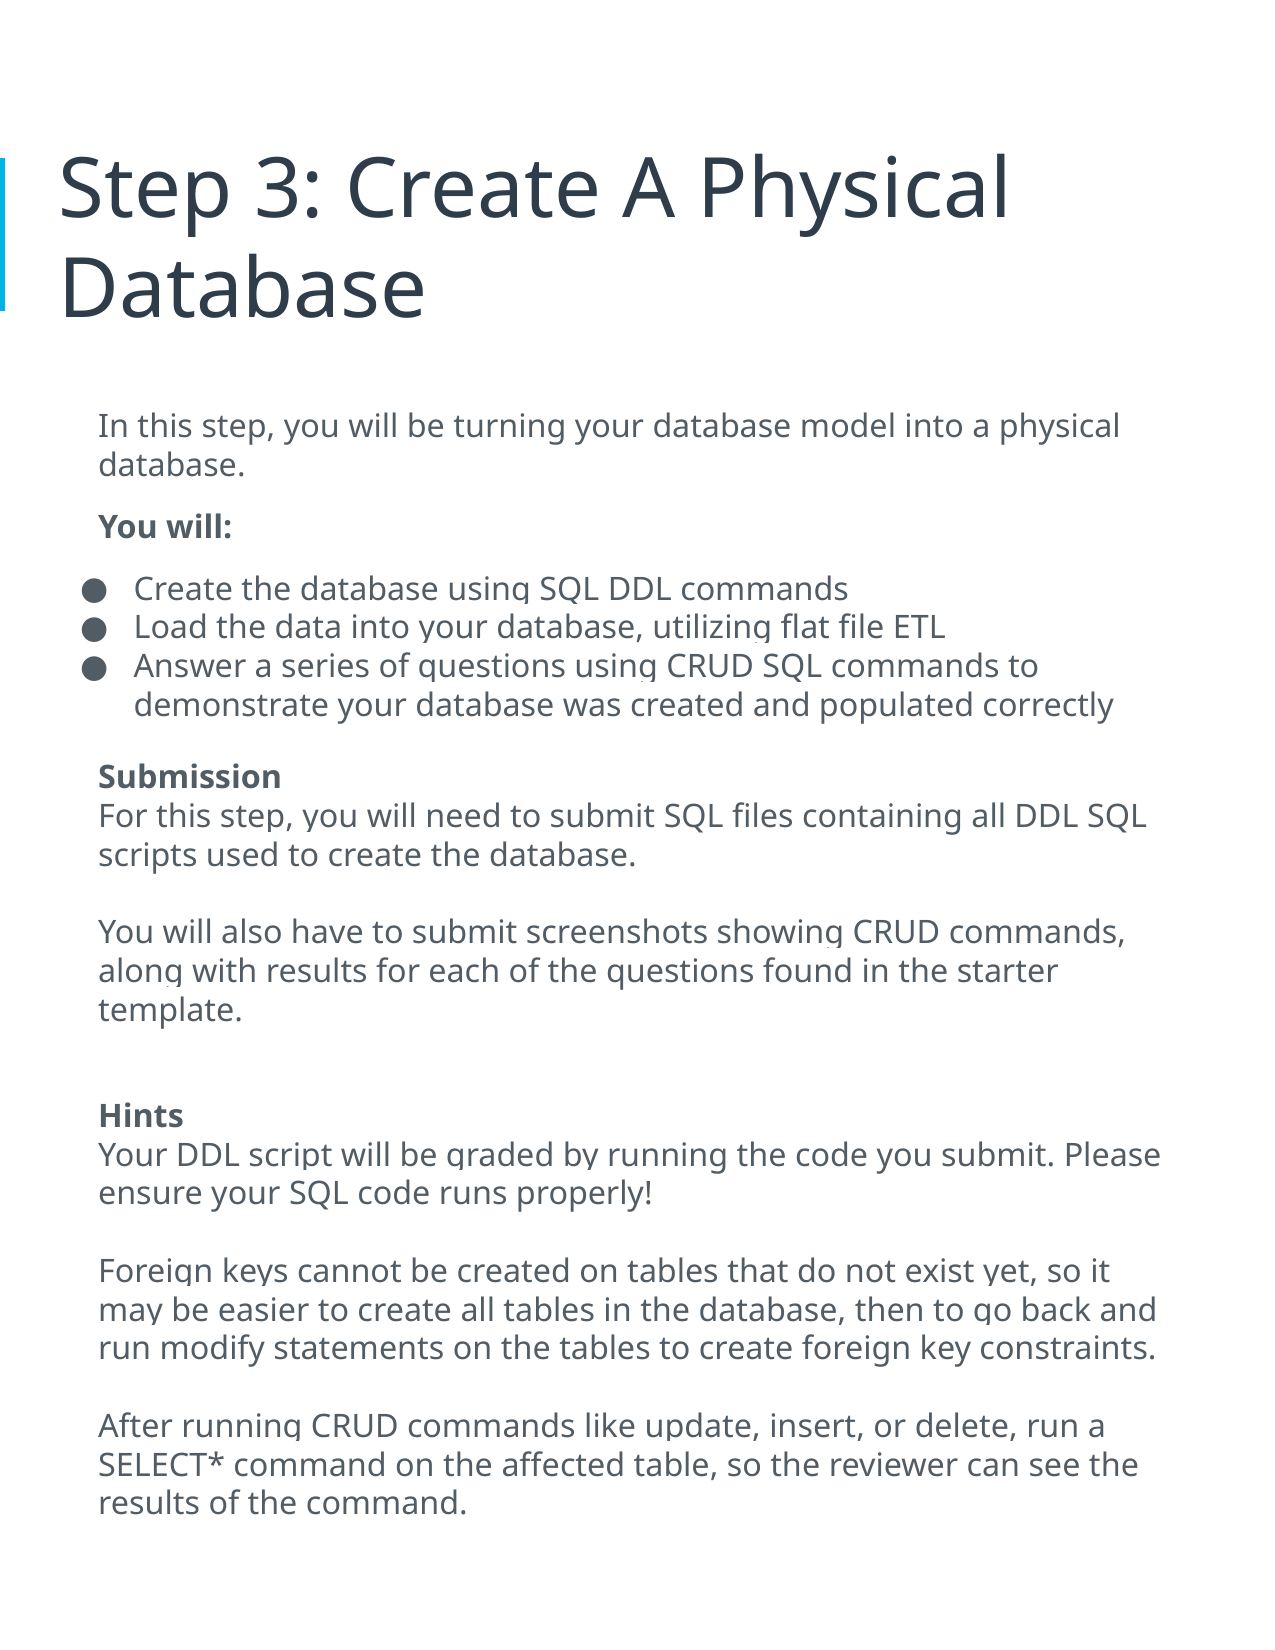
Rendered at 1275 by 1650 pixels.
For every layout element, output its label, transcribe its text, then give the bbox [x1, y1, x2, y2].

title Step 3: Create A Physical Database [43, 142, 1232, 327]
list In this step, you will be turning your database model into a physical database. You will: Create the database using SQL DDL commands Load the data into your database, utilizing flat file ETL Answer a series of questions using CRUD SQL commands to demonstrate your database was created and populated correctly Submission For this step, you will need to submit SQL files containing all DDL SQL scripts used to create the database. You will also have to submit screenshots showing CRUD commands, along with results for each of the questions found in the starter template. Hints Your DDL script will be graded by running the code you submit. Please ensure your SQL code runs properly! Foreign keys cannot be created on tables that do not exist yet, so it may be easier to create all tables in the database, then to go back and run modify statements on the tables to create foreign key constraints. After running CRUD commands like update, insert, or delete, run a SELECT* command on the affected table, so the reviewer can see the results of the command. [43, 390, 1232, 1415]
